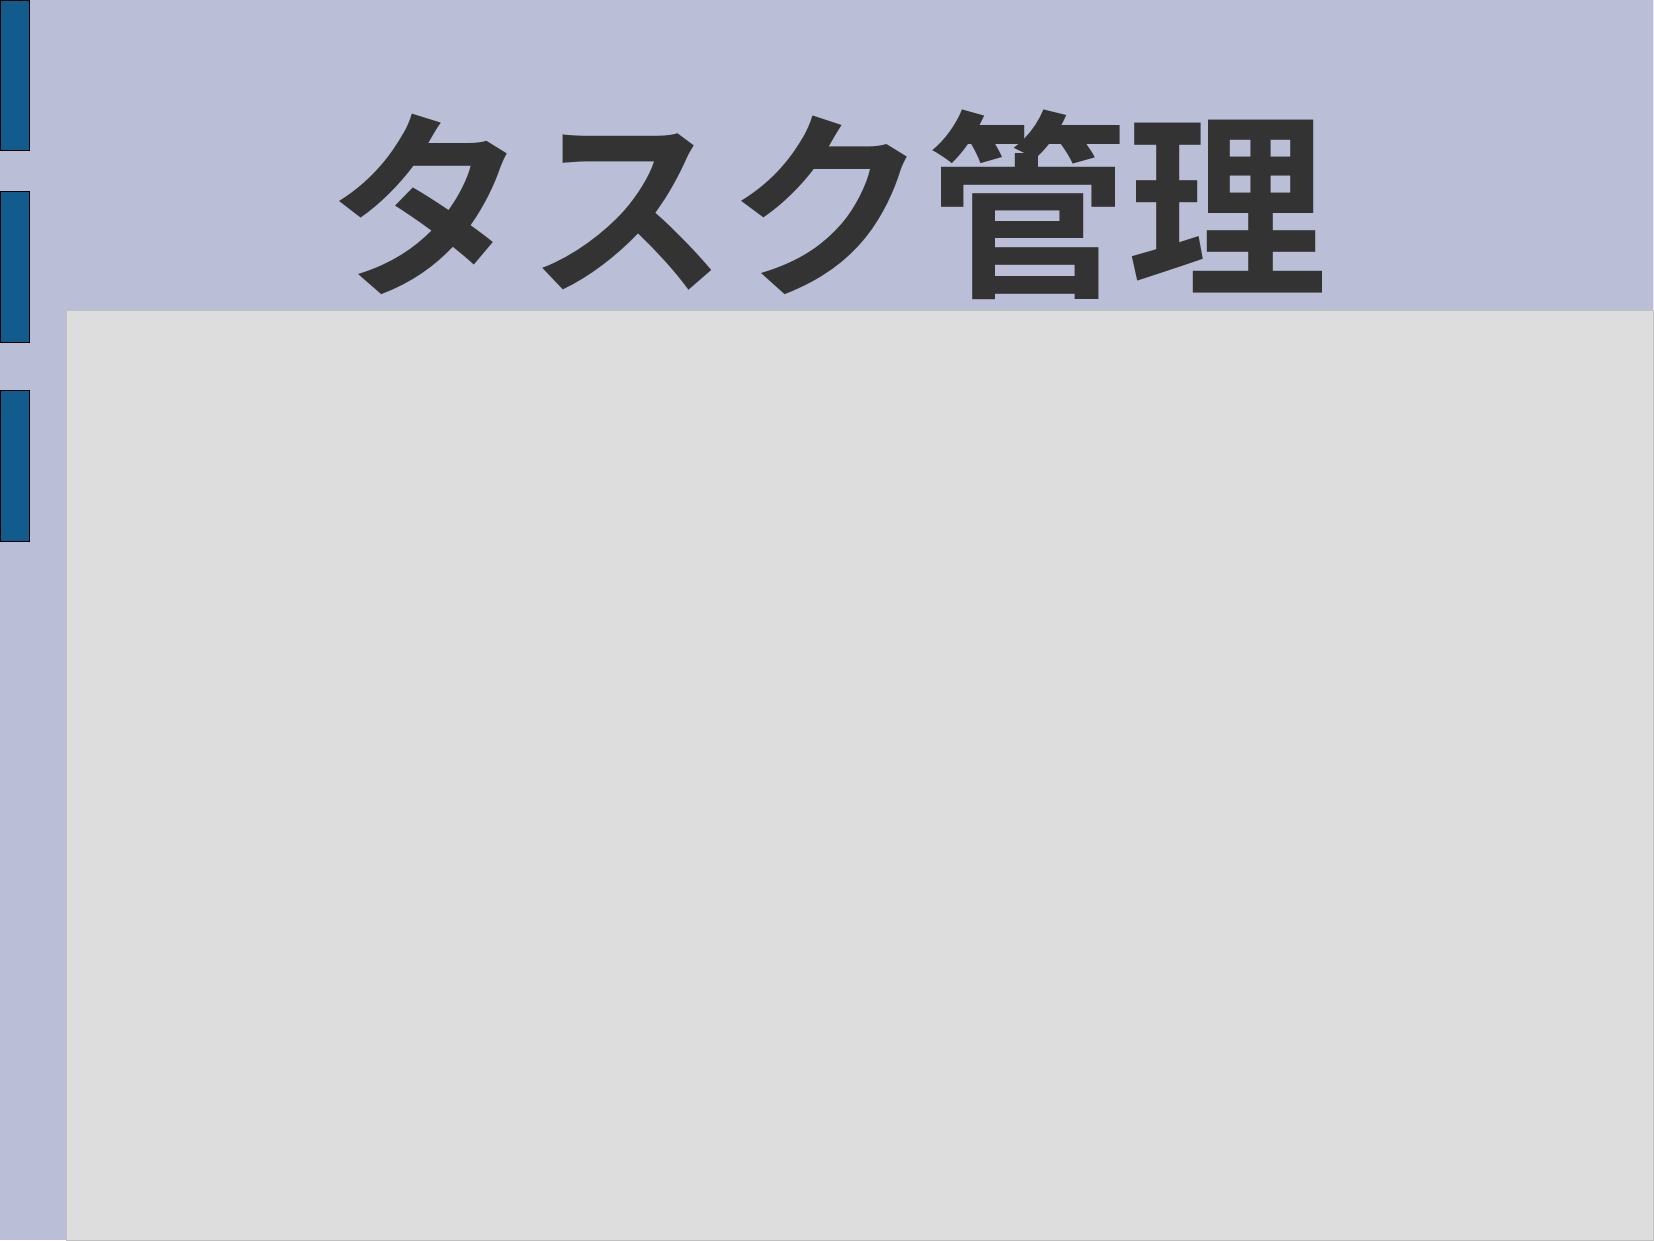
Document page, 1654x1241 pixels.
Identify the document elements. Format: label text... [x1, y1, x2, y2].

title タスク管理 [121, 94, 1534, 295]
